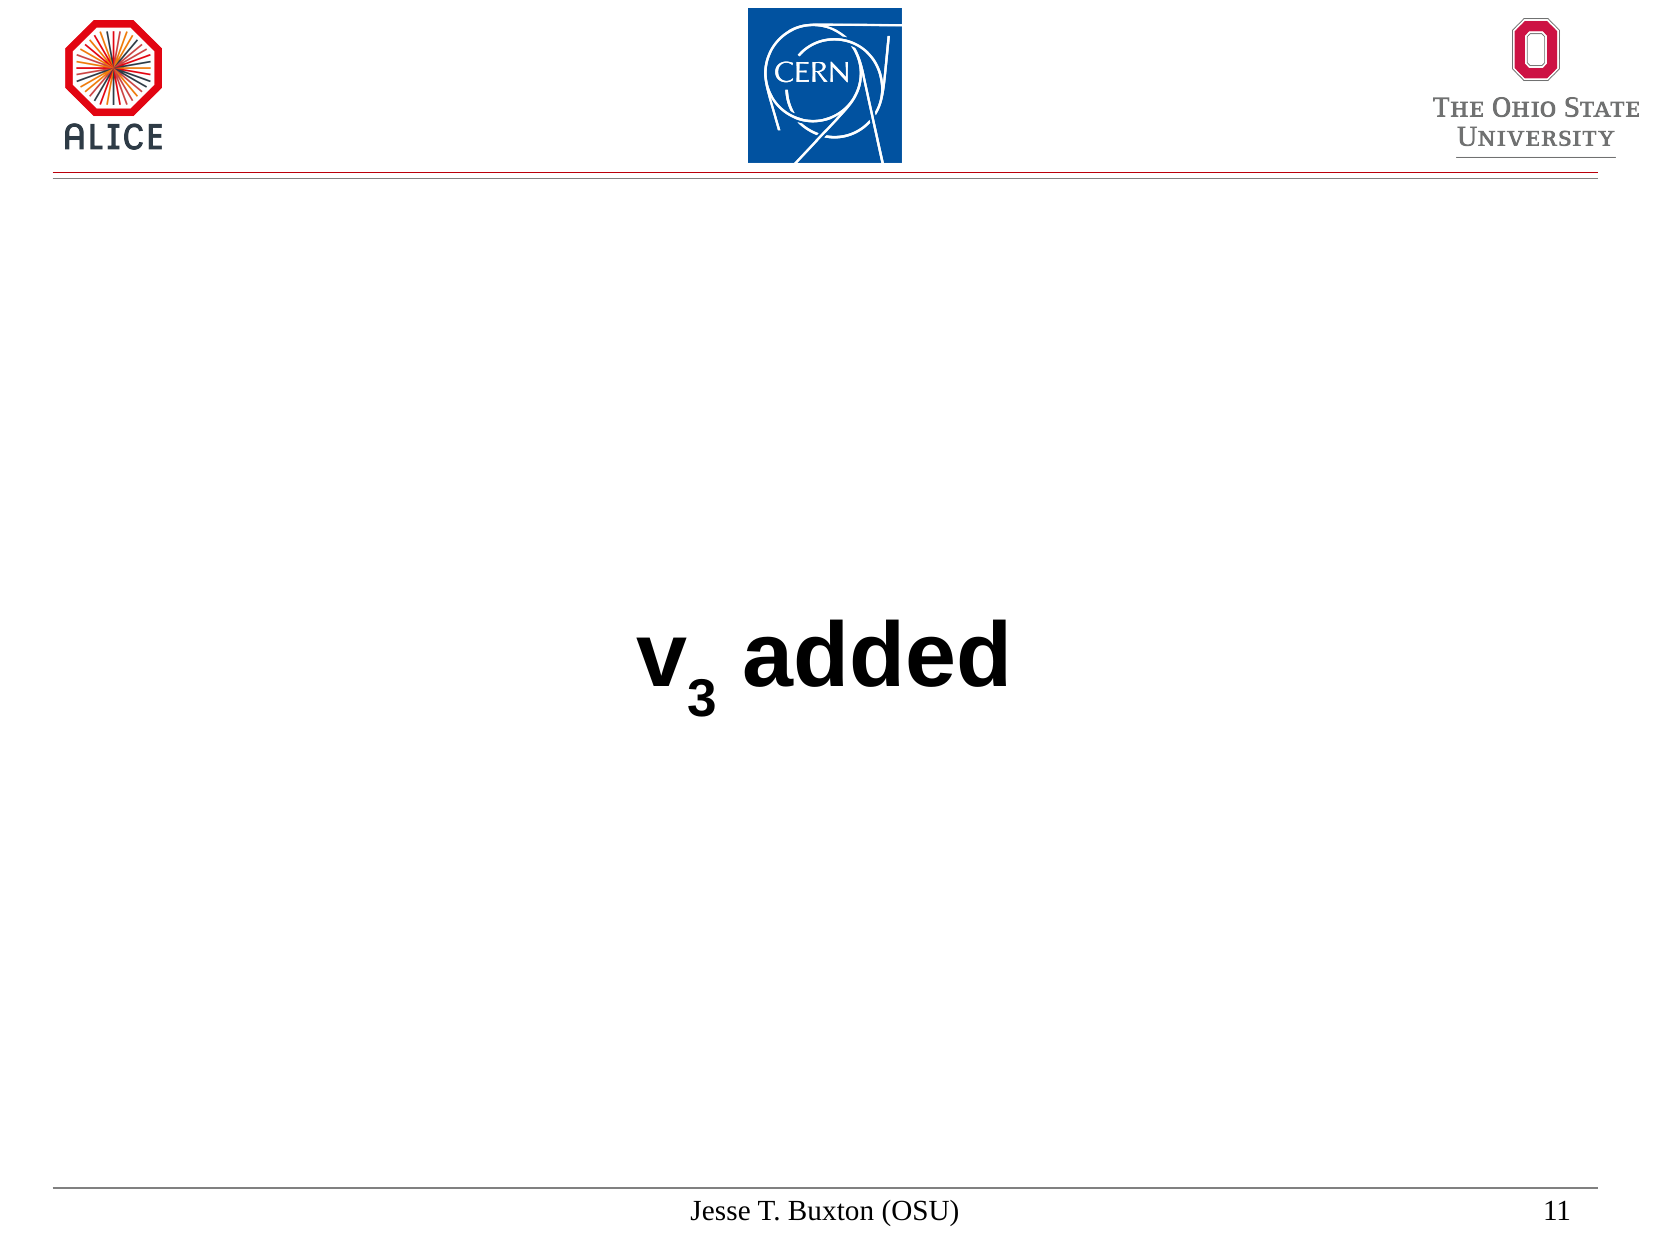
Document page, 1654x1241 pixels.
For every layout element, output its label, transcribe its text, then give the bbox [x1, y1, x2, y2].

picture [748, 8, 902, 163]
title v3 added [137, 580, 1513, 751]
picture [65, 20, 162, 150]
picture [1430, 5, 1642, 171]
